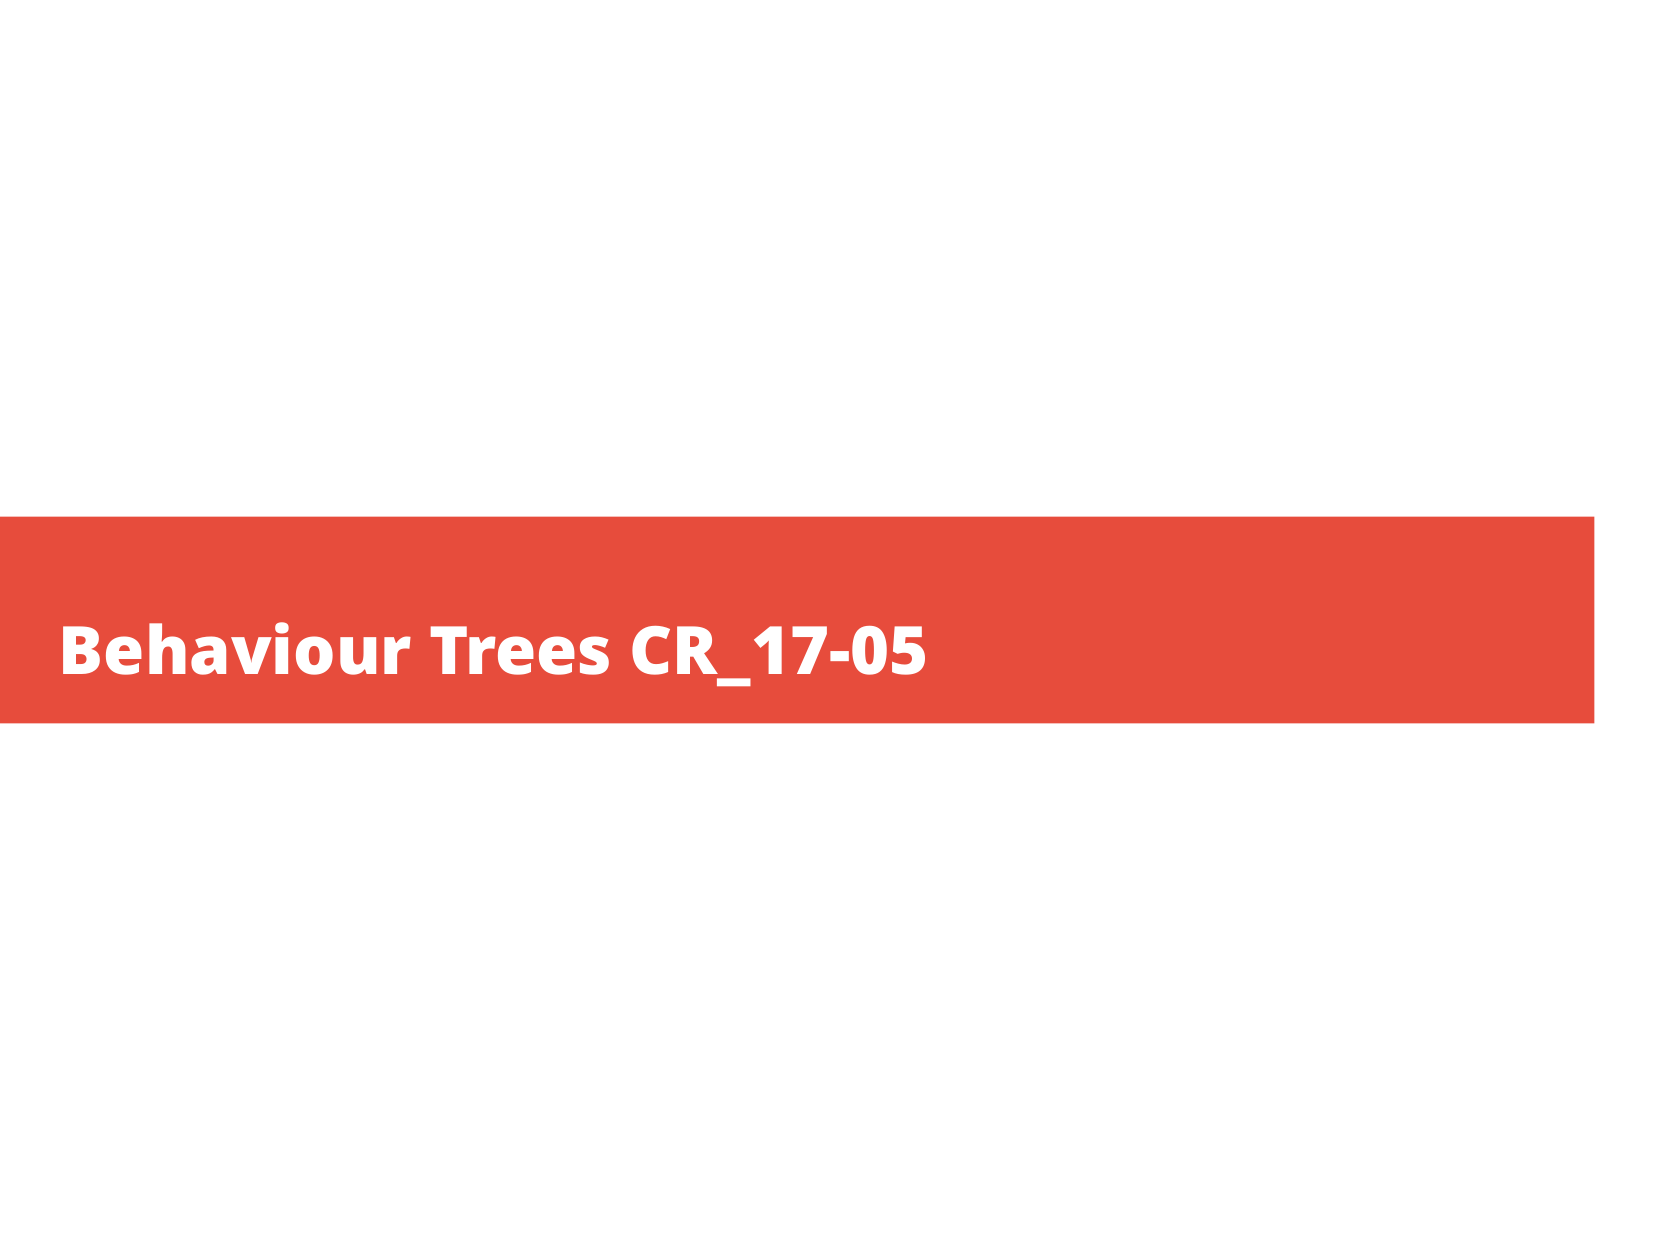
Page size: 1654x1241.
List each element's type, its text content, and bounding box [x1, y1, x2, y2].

title Behaviour Trees CR_17-05 [59, 546, 1595, 694]
